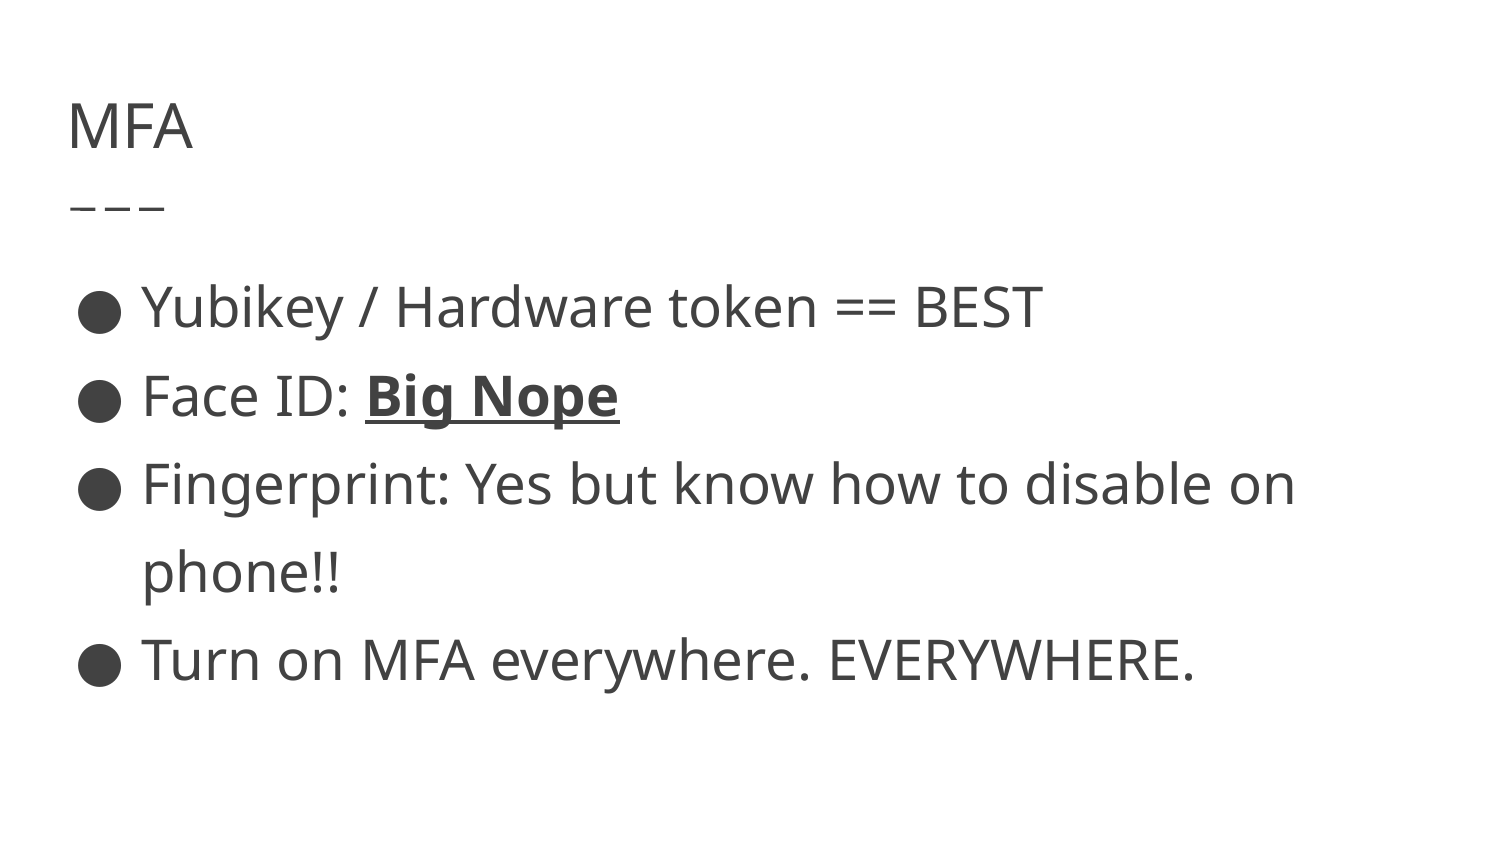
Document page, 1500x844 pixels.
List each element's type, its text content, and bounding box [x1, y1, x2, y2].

list Yubikey / Hardware token == BEST Face ID: Big Nope Fingerprint: Yes but know how to disable on phone!! Turn on MFA everywhere. EVERYWHERE. [51, 240, 1449, 750]
title MFA [51, 61, 1449, 182]
